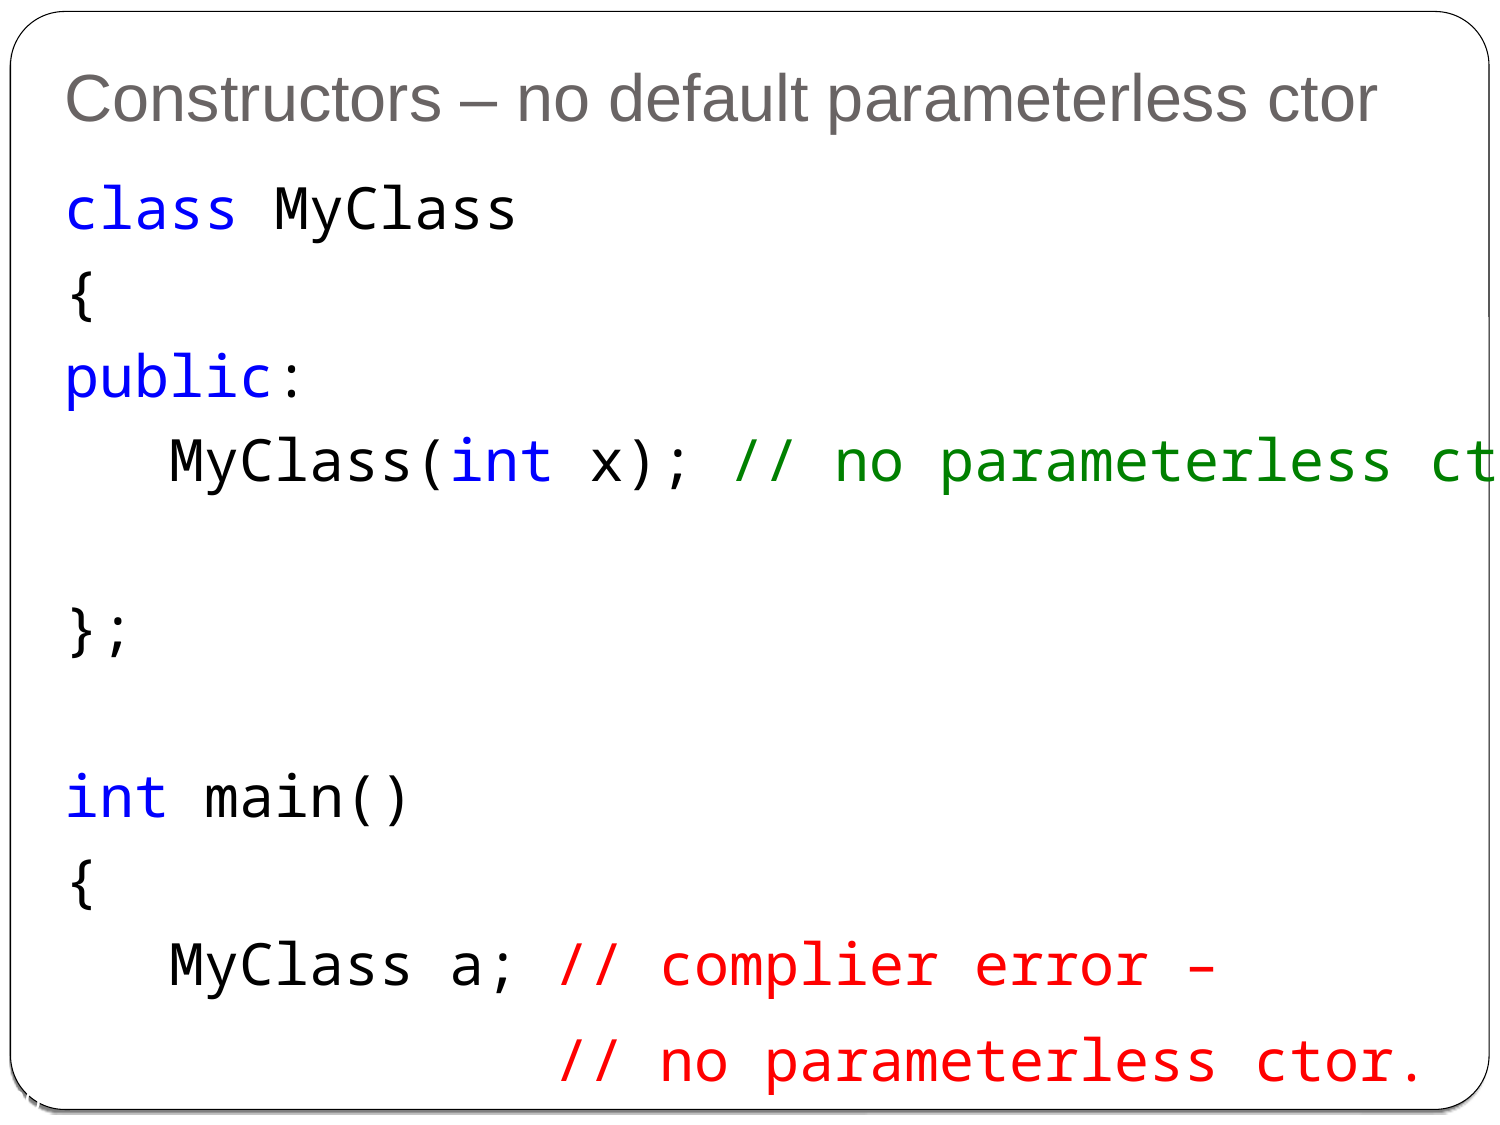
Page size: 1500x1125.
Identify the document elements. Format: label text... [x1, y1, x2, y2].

slide_number <number> [0, 1074, 50, 1125]
list class MyClass { public: MyClass(int x); // no parameterless ctor. }; int main() { MyClass a; // complier error – // no parameterless ctor. [50, 149, 1500, 1088]
title Constructors – no default parameterless ctor [50, 24, 1450, 150]
